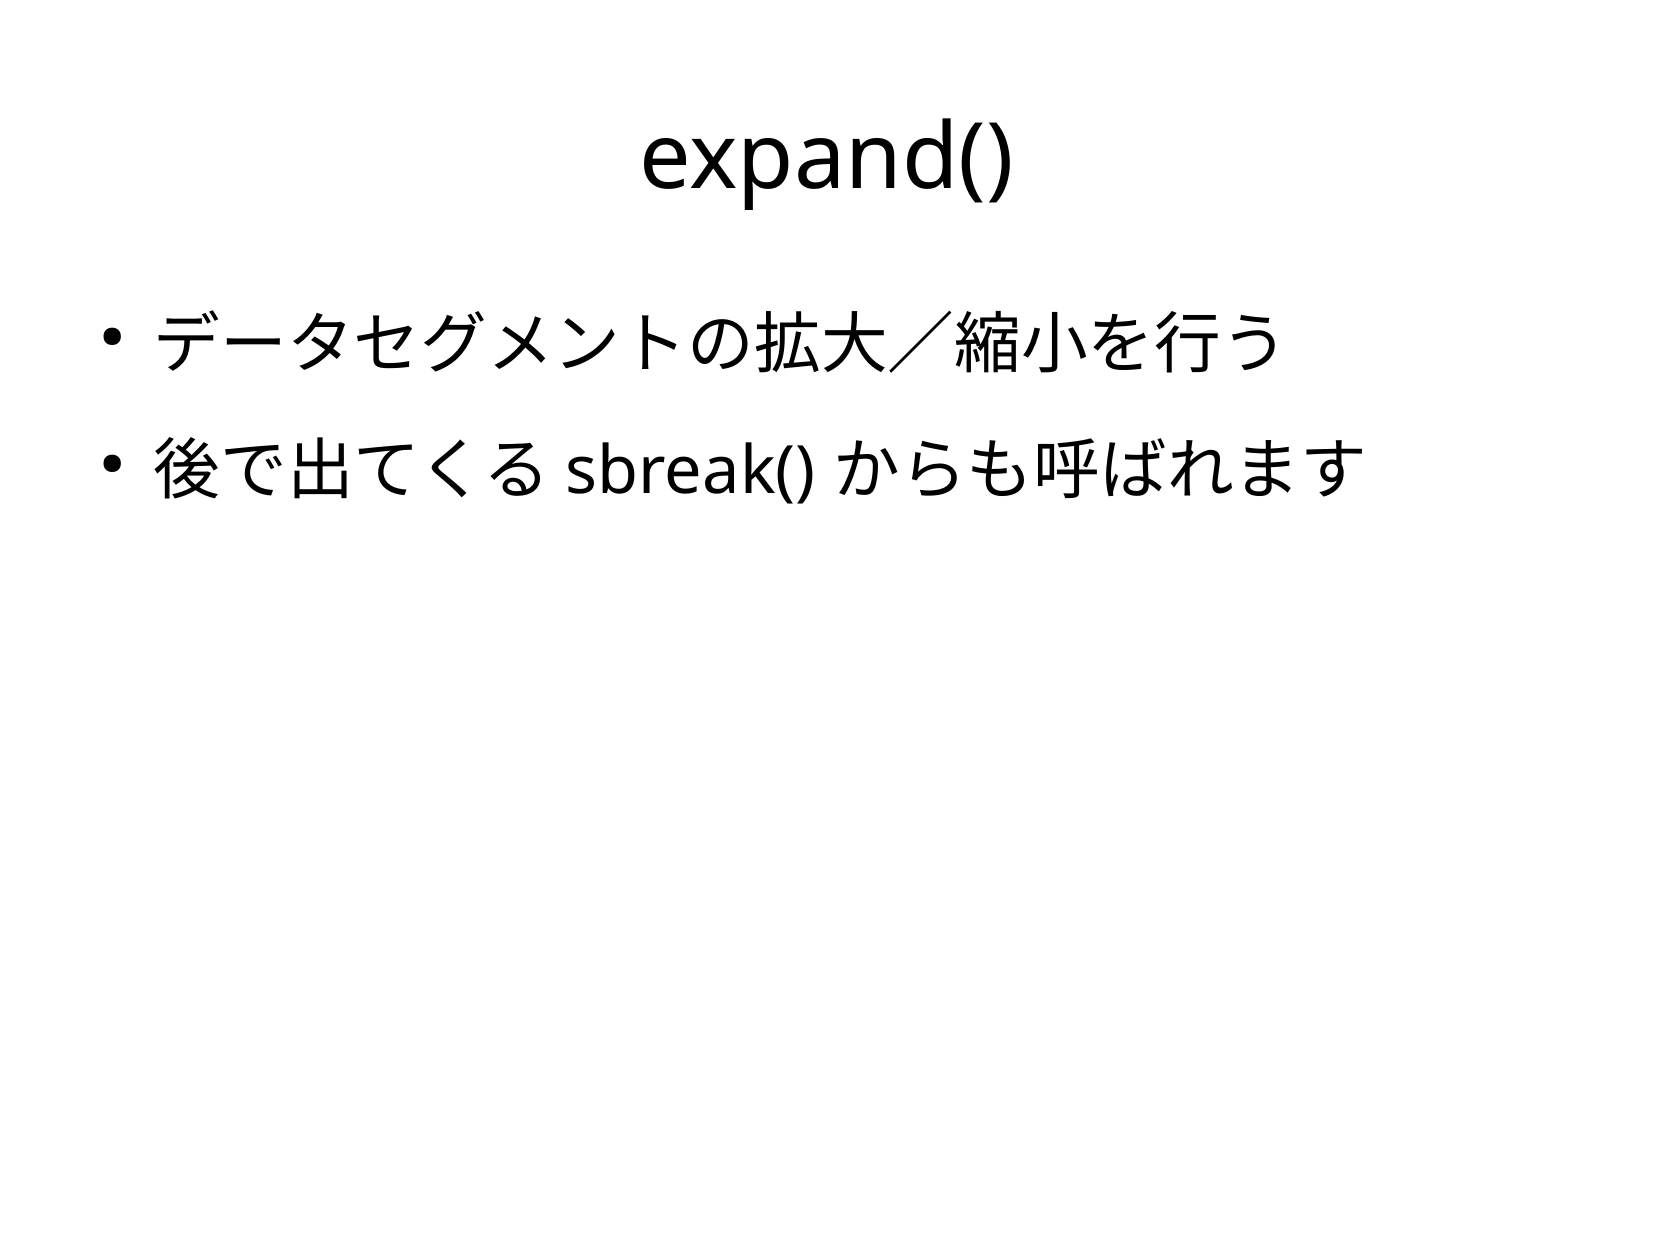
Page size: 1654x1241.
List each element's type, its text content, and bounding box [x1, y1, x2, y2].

list データセグメントの拡大／縮小を行う 後で出てくる sbreak() からも呼ばれます [82, 290, 1538, 1170]
title expand() [82, 49, 1571, 257]
